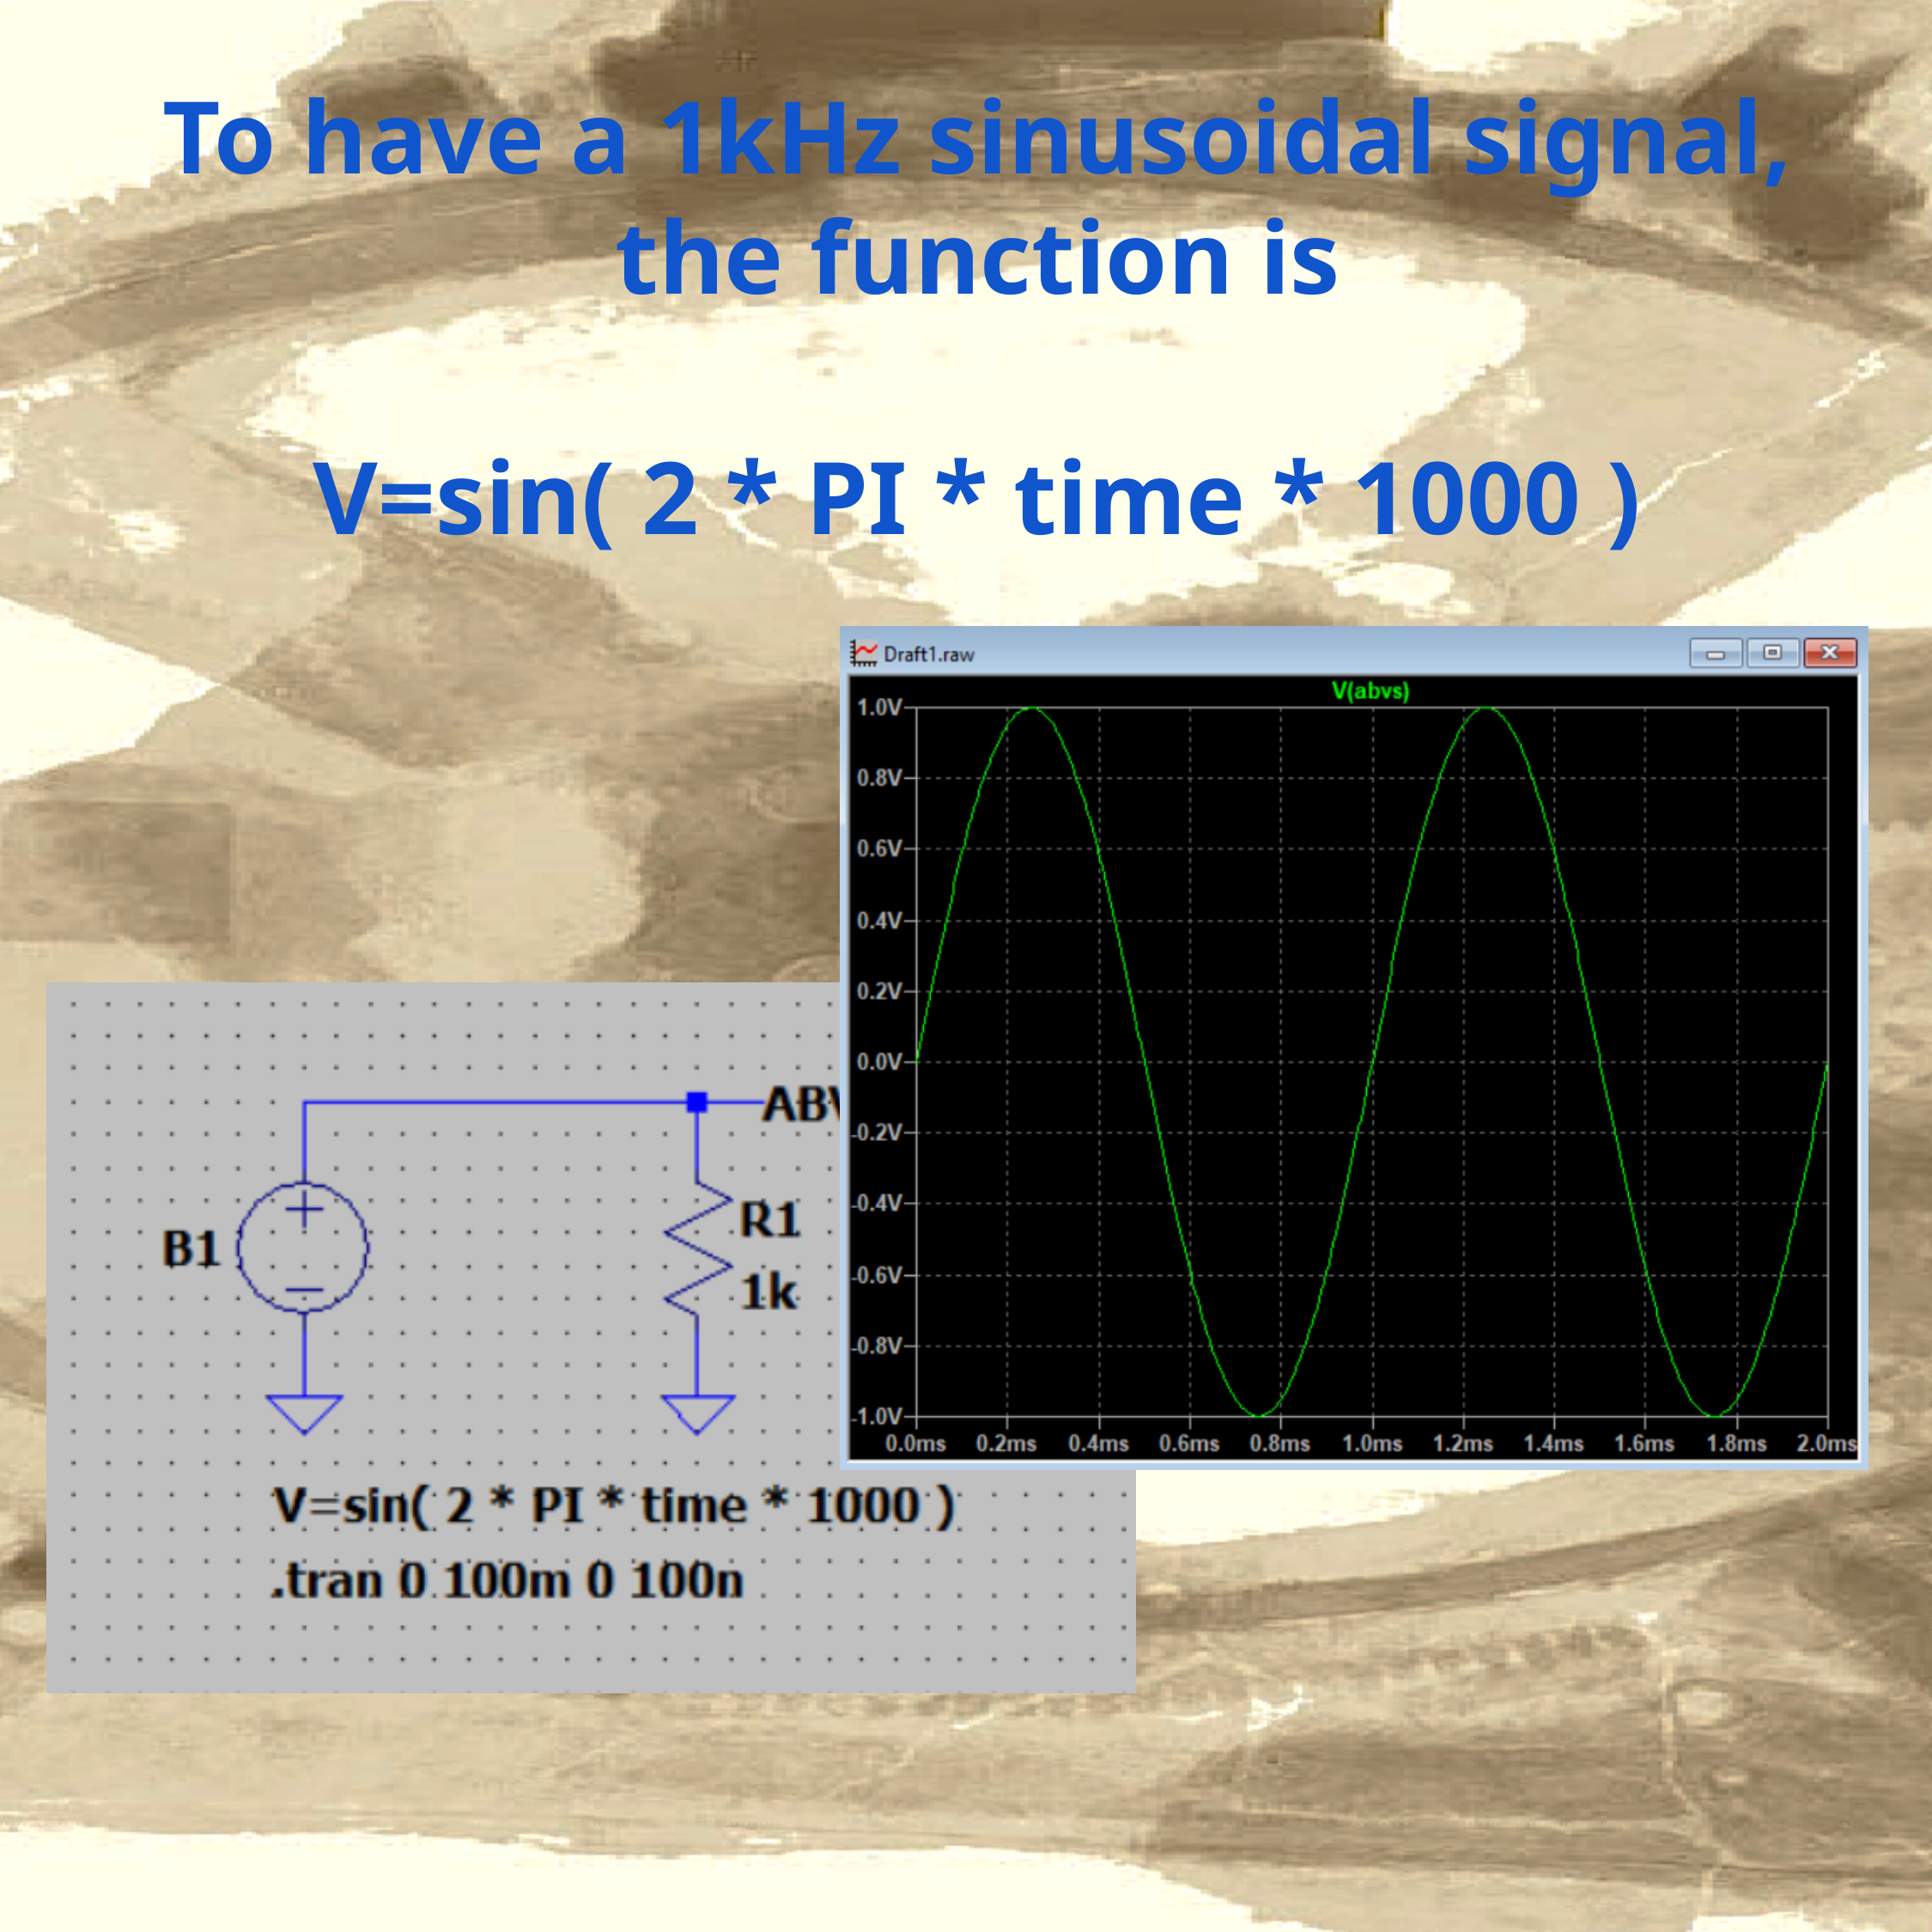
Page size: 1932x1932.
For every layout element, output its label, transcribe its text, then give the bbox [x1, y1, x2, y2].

picture [0, 0, 1932, 1932]
text_box To have a 1kHz sinusoidal signal, the function is V=sin( 2 * PI * time * 1000 ) [71, 60, 1884, 372]
